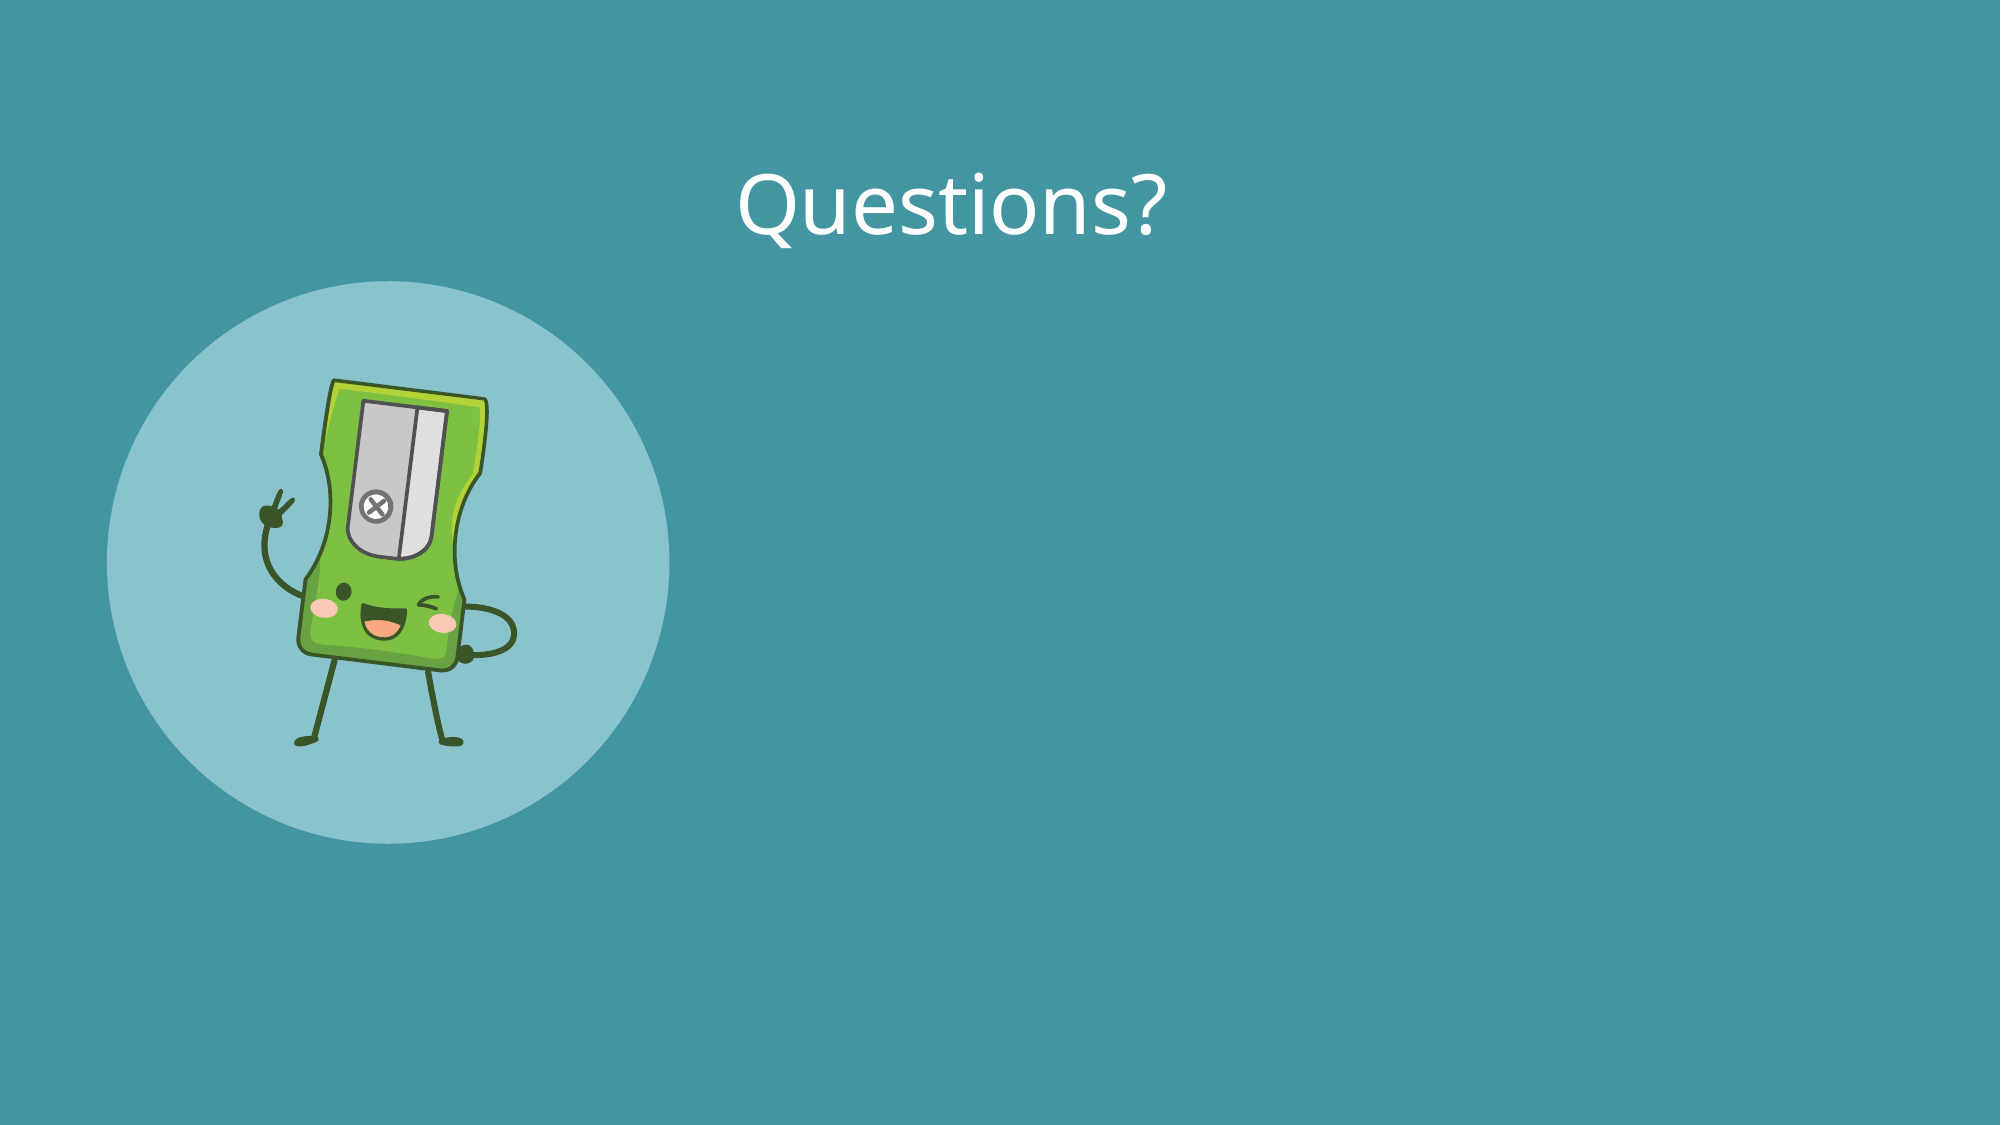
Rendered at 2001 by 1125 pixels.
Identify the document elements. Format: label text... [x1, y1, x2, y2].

picture [259, 378, 518, 747]
title Questions? [720, 155, 1846, 263]
text_box [106, 281, 670, 844]
